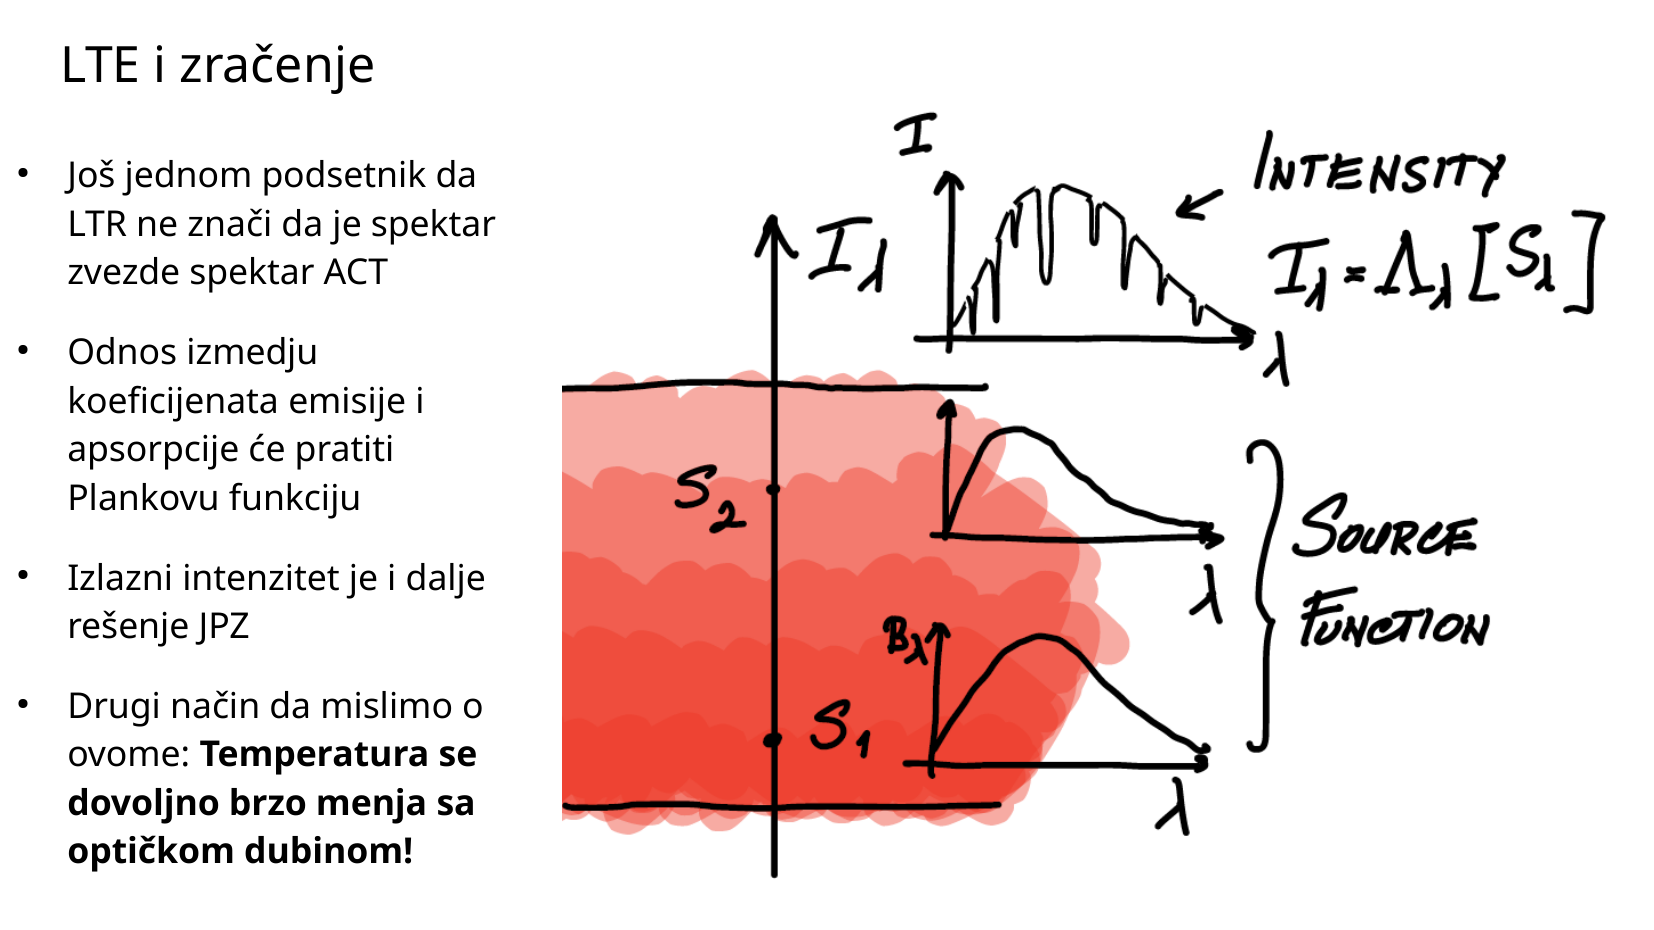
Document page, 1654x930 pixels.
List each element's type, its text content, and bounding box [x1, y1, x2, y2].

title LTE i zračenje [59, 13, 1648, 113]
list Još jednom podsetnik da LTR ne znači da je spektar zvezde spektar ACT Odnos izmedju koeficijenata emisije i apsorpcije će pratiti Plankovu funkciju Izlazni intenzitet je i dalje rešenje JPZ Drugi način da mislimo o ovome: Temperatura se dovoljno brzo menja sa optičkom dubinom! [0, 149, 526, 880]
picture [562, 47, 1653, 887]
